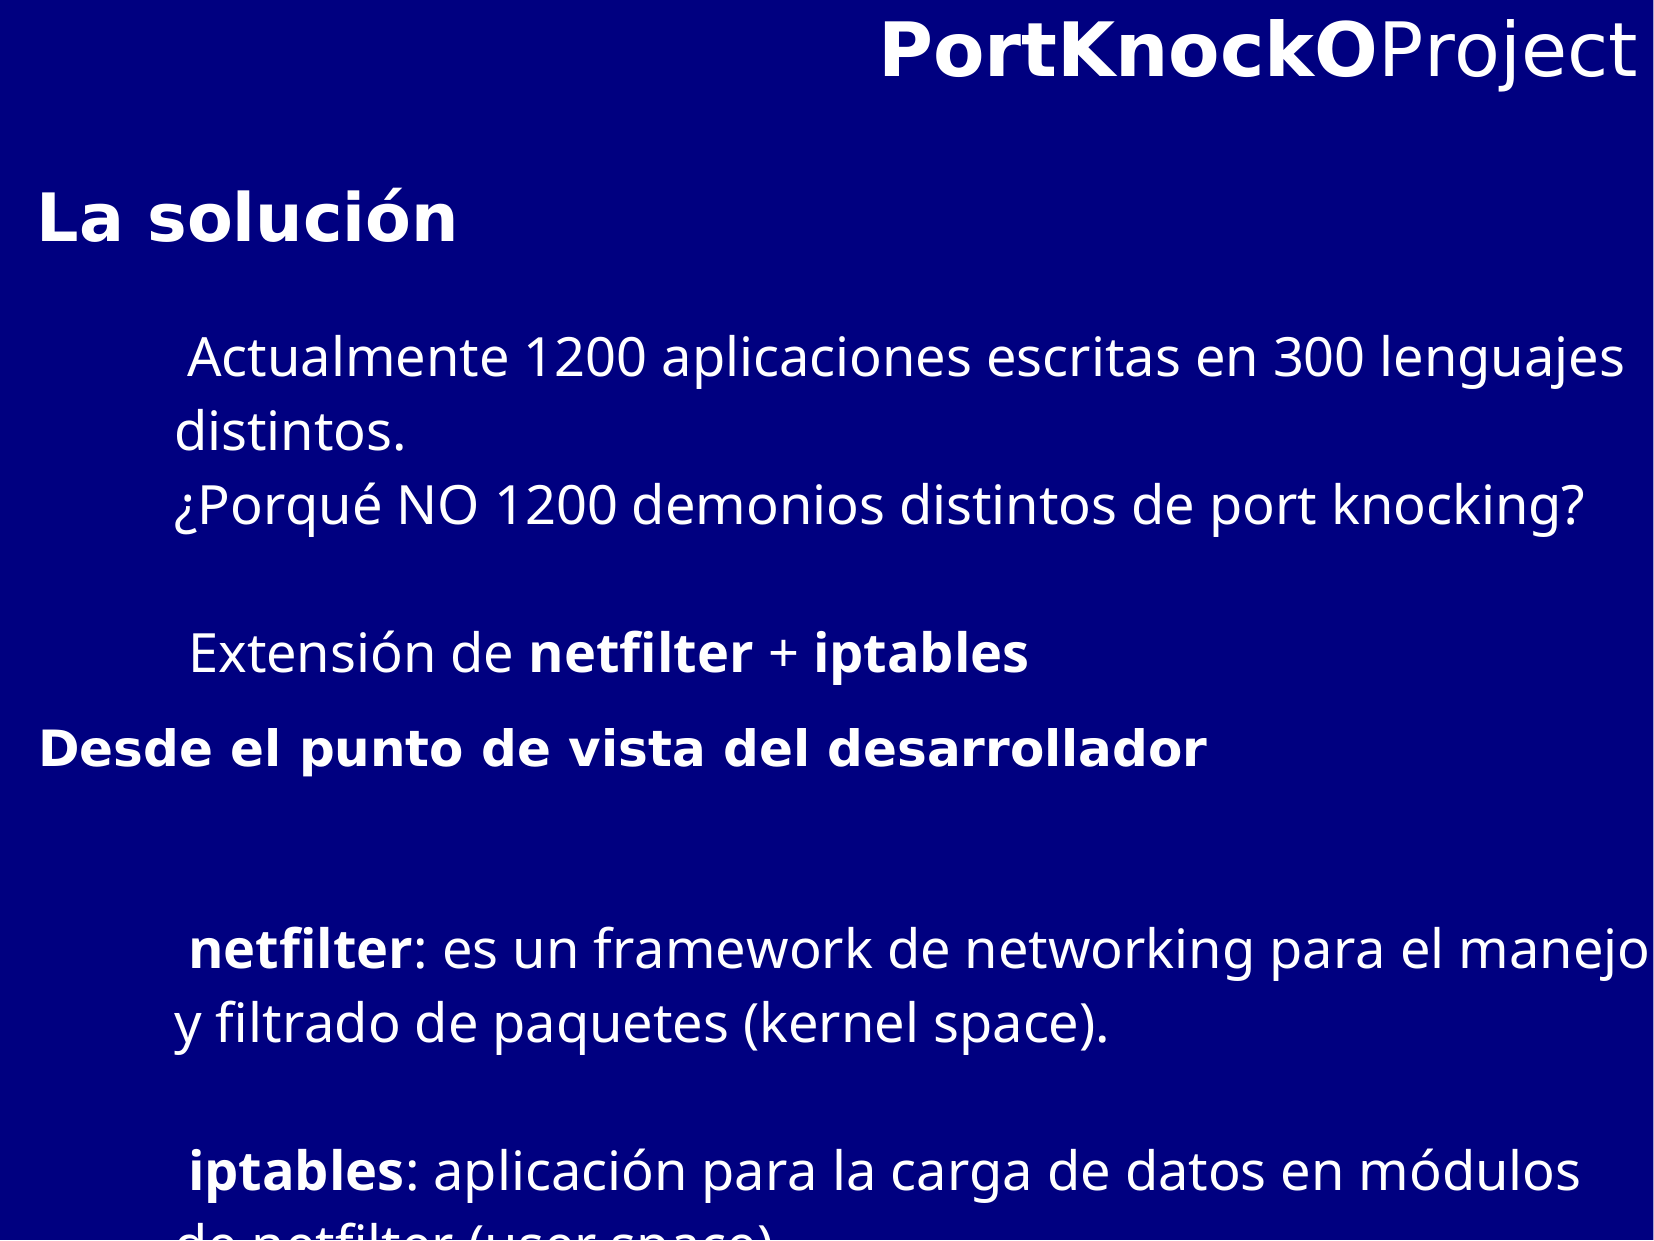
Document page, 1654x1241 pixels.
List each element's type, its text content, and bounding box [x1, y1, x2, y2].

text_box Desde el punto de vista del desarrollador [23, 712, 1195, 786]
text_box La solución [22, 171, 474, 265]
text_box Actualmente 1200 aplicaciones escritas en 300 lenguajes distintos. ¿Porqué NO 1200 demonios distintos de port knocking? Extensión de netfilter + iptables netfilter: es un framework de networking para el manejo y filtrado de paquetes (kernel space). iptables: aplicación para la carga de datos en módulos de netfilter (user space). [159, 311, 1603, 1181]
text_box PortKnockOProject [863, 0, 1640, 103]
